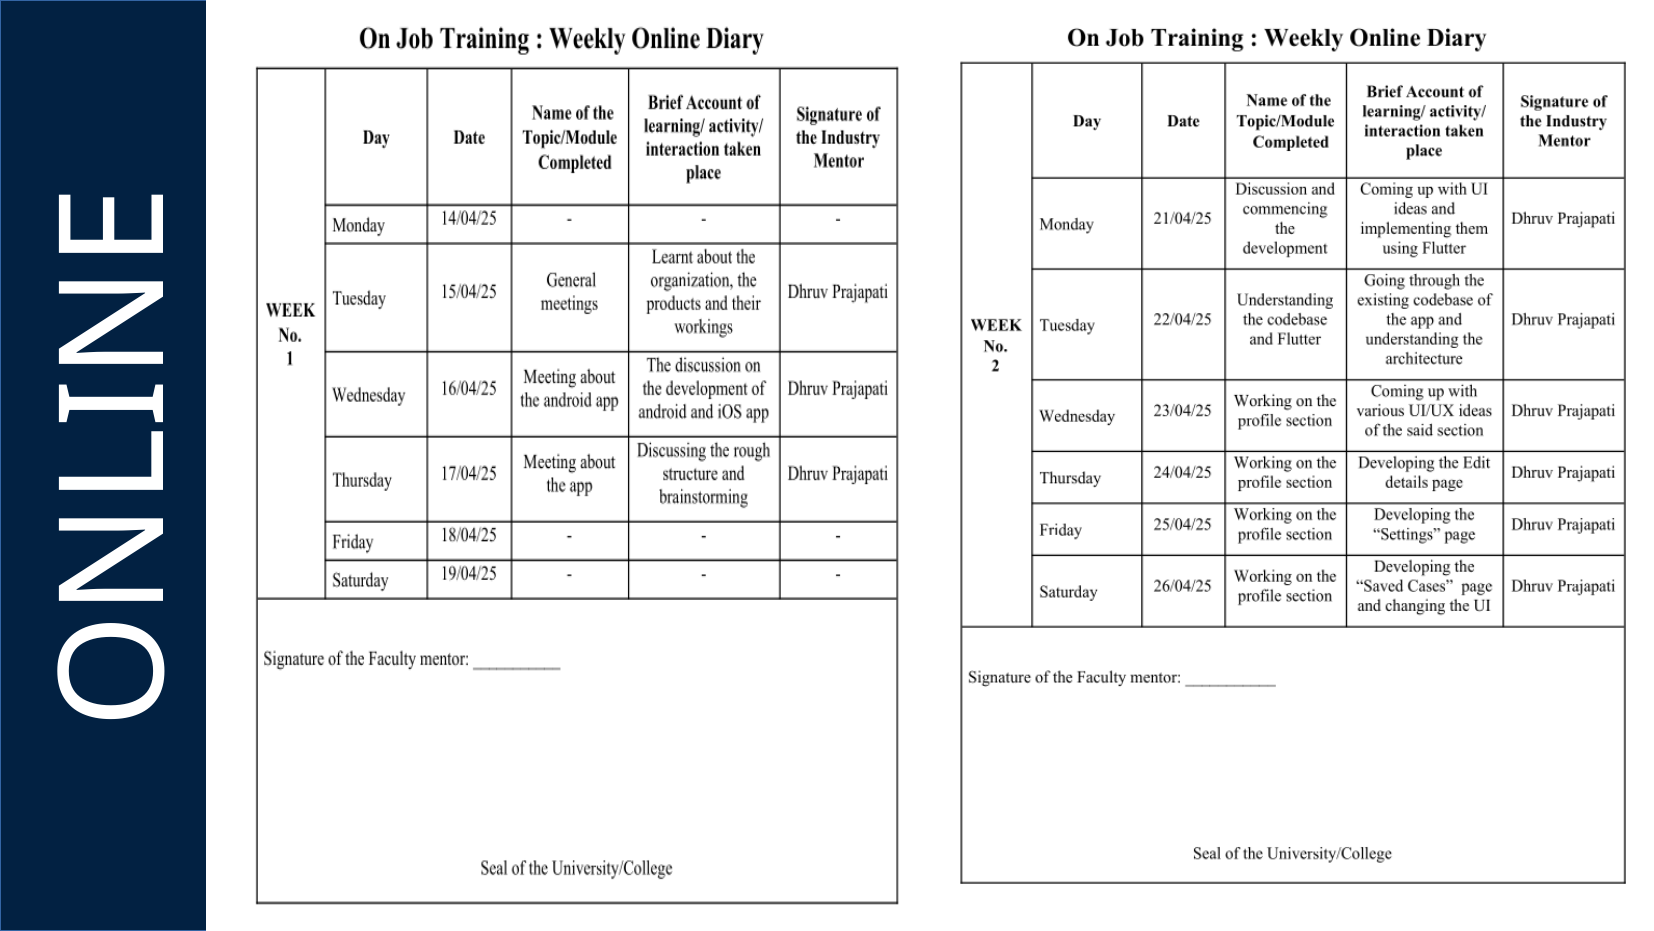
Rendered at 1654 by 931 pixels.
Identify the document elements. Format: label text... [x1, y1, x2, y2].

text_box ONLINE DIARIES [0, 0, 206, 931]
picture [206, 0, 1654, 931]
